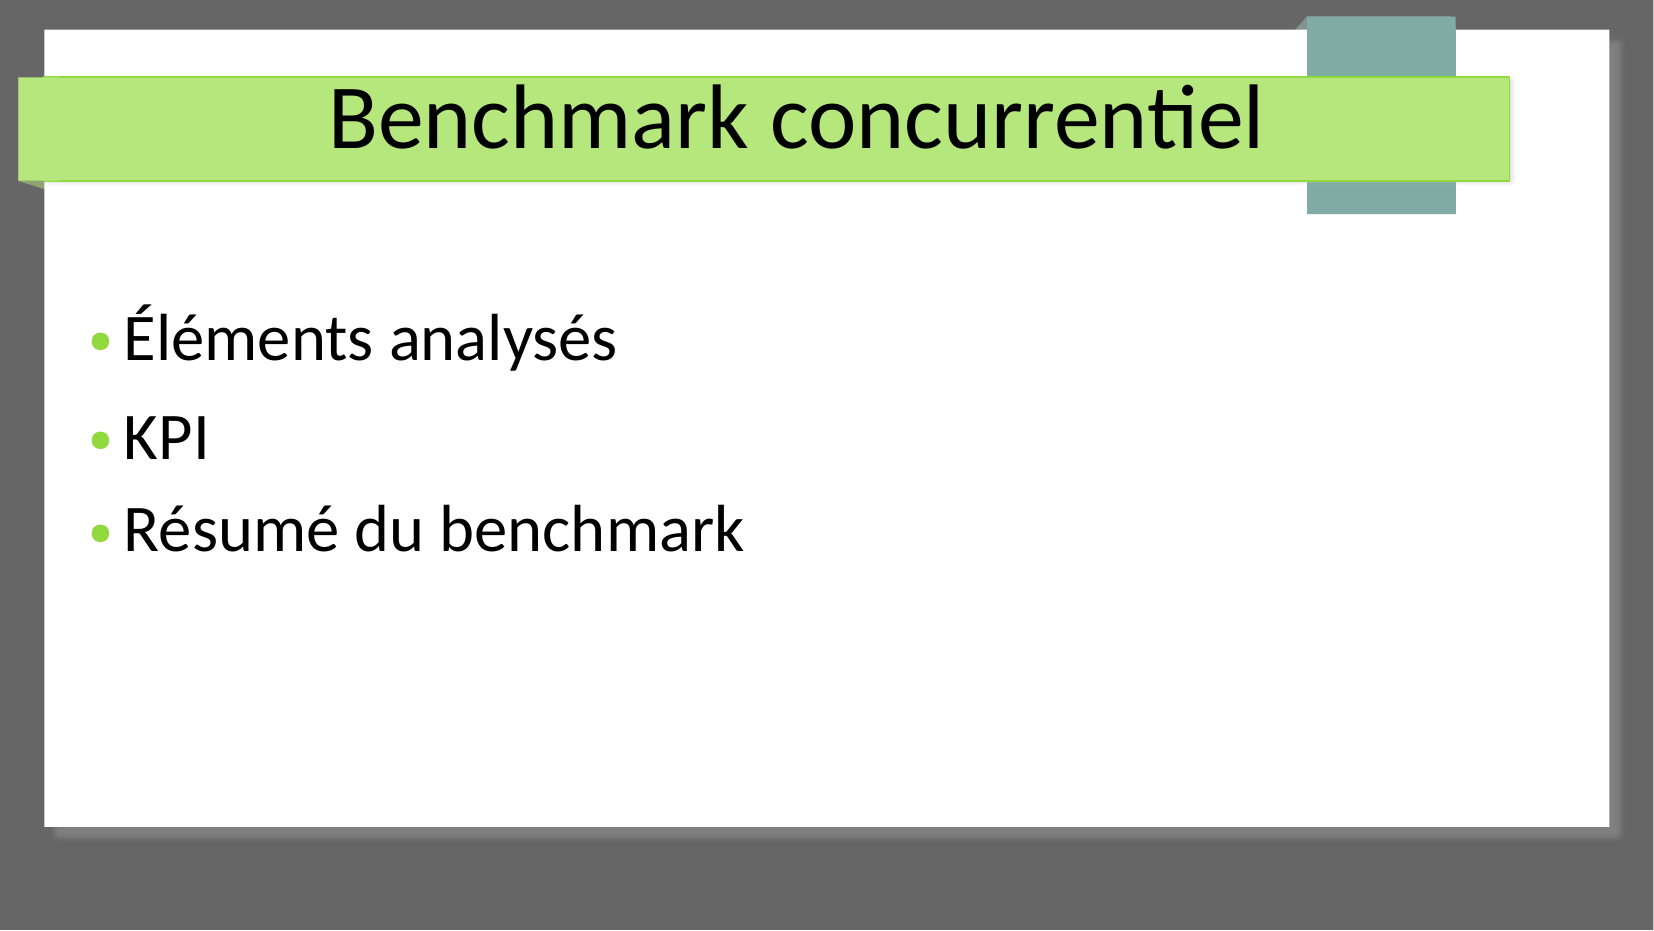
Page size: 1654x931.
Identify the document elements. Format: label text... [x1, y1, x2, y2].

title Benchmark concurrentiel [88, 73, 1506, 178]
list Éléments analysés KPI Résumé du benchmark [88, 221, 1565, 813]
